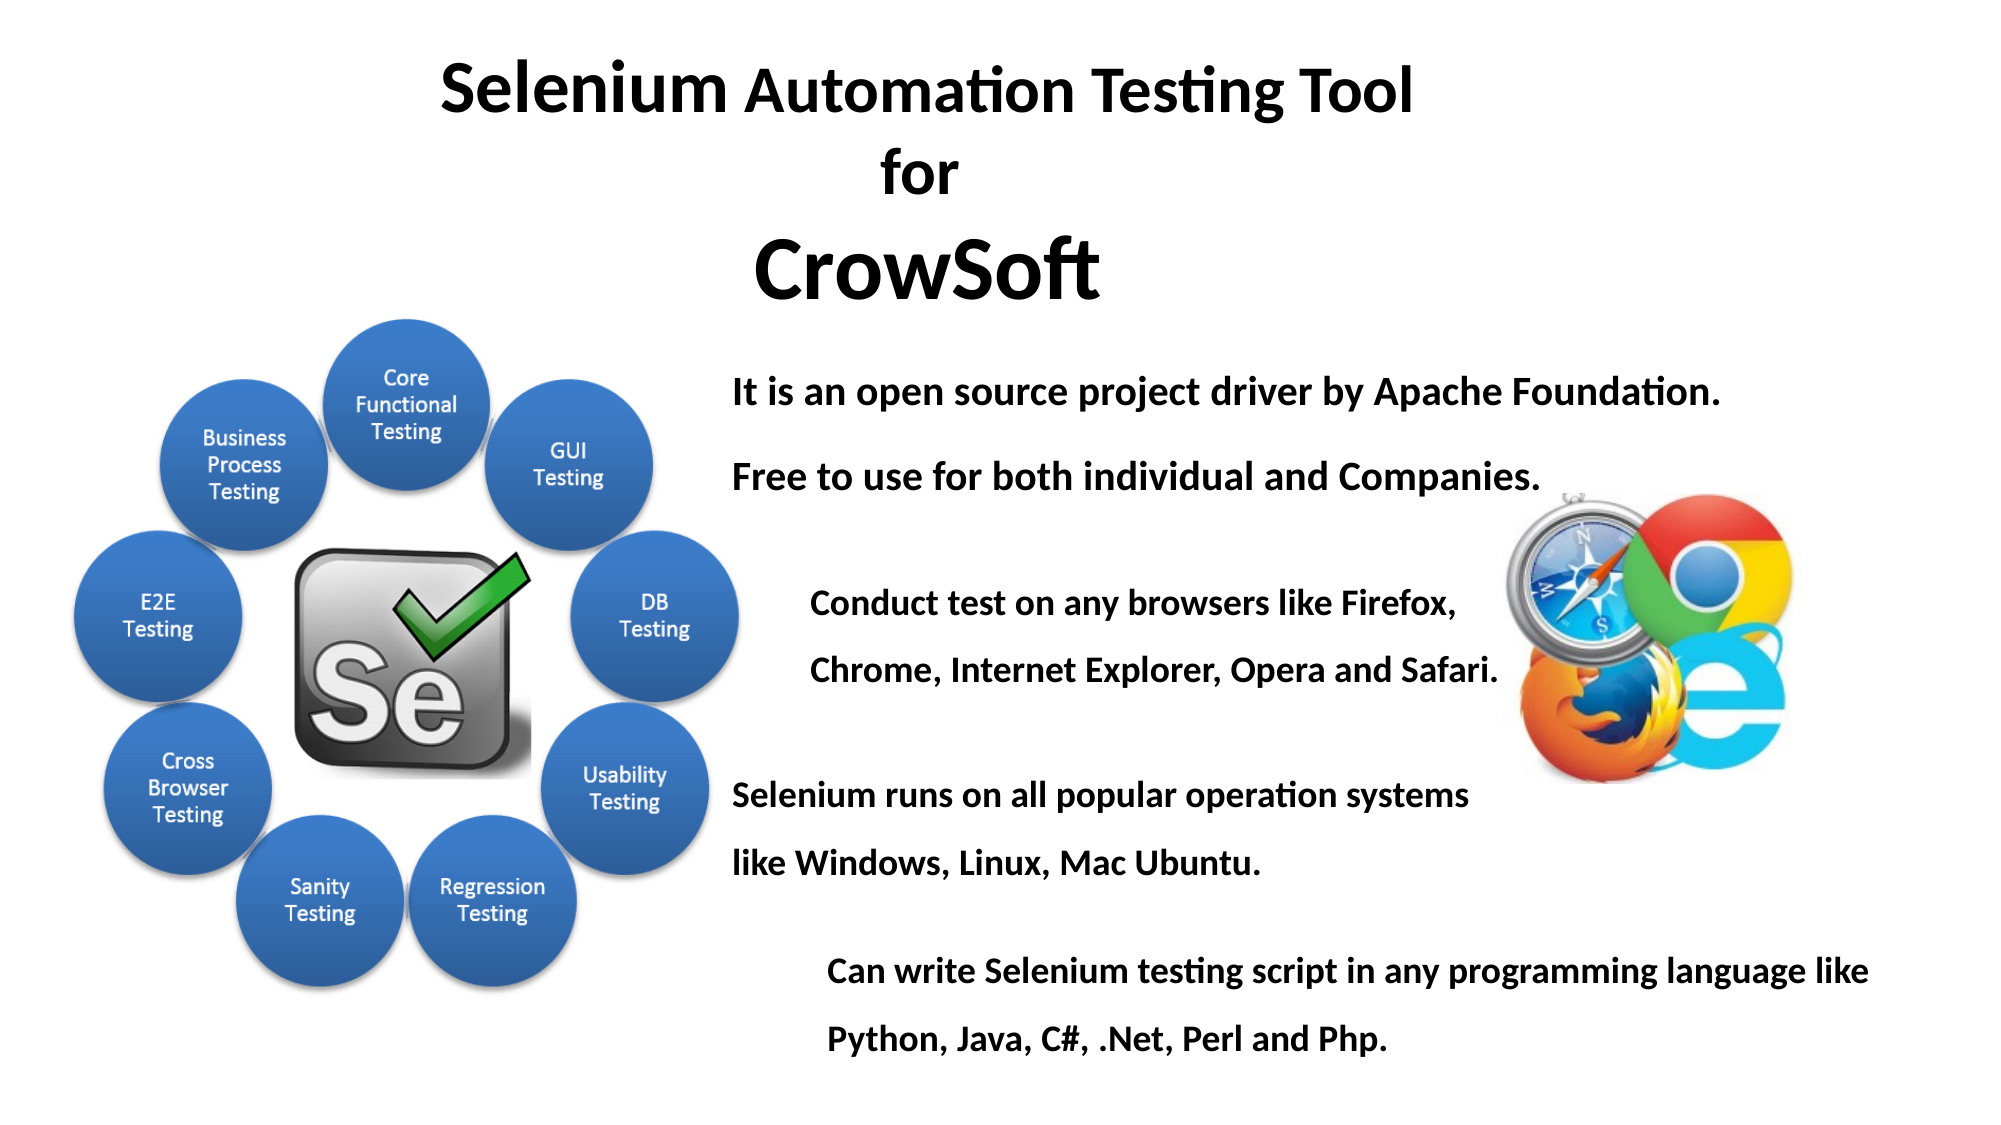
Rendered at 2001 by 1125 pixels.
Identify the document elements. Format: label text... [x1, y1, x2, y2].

text_box It is an open source project driver by Apache Foundation. Free to use for both individual and Companies. [717, 355, 1798, 513]
text_box Selenium Automation Testing Tool for CrowSoft [321, 30, 1535, 329]
picture [1501, 493, 1802, 784]
picture [56, 305, 761, 1009]
text_box Can write Selenium testing script in any programming language like Python, Java, C#, .Net, Perl and Php. [813, 916, 1943, 1066]
text_box Selenium runs on all popular operation systems like Windows, Linux, Mac Ubuntu. [717, 740, 1502, 890]
text_box Conduct test on any browsers like Firefox, Chrome, Internet Explorer, Opera and Safari. [795, 548, 1501, 698]
